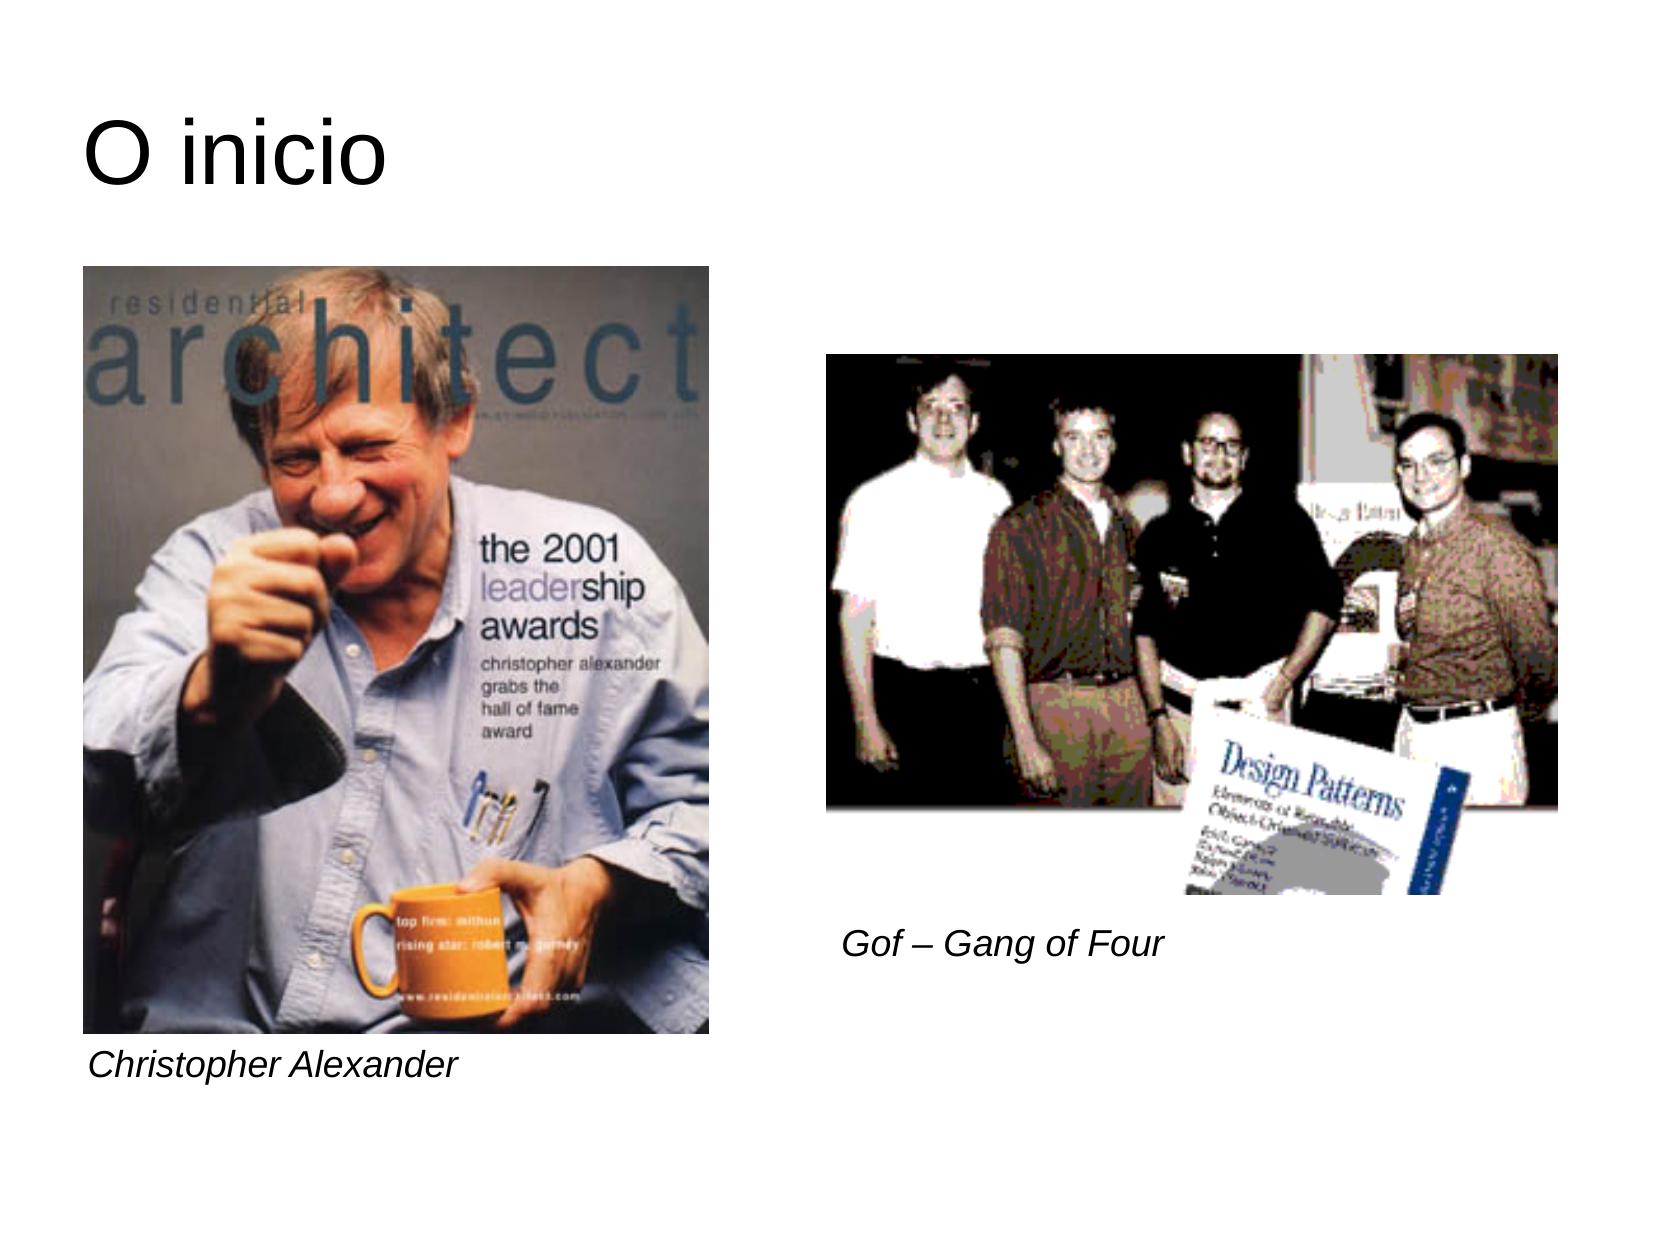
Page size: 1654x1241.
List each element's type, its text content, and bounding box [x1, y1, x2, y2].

text_box Gof – Gang of Four [826, 915, 1180, 973]
picture [826, 354, 1558, 896]
picture [83, 266, 709, 1034]
title O inicio [82, 49, 1571, 257]
text_box Christopher Alexander [72, 1035, 473, 1093]
